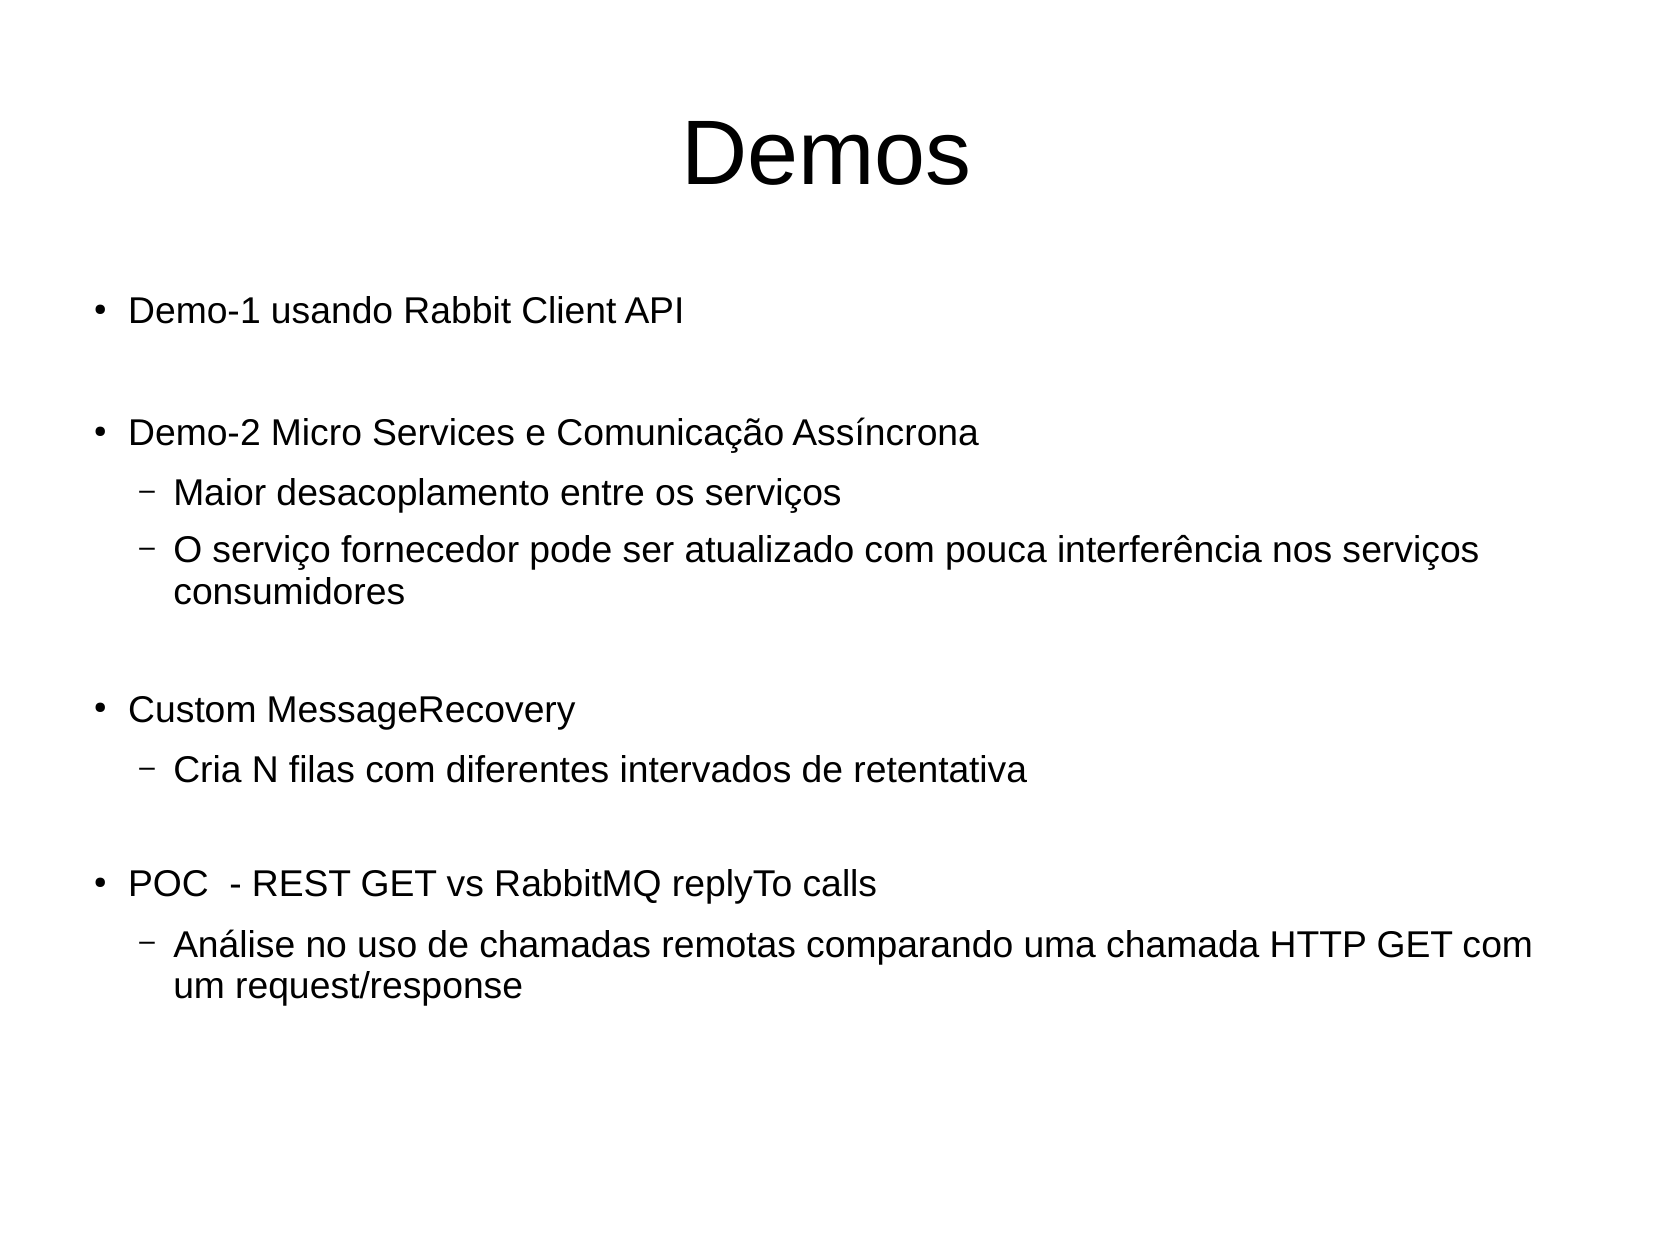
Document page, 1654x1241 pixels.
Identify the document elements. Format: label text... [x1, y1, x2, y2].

title Demos [82, 49, 1571, 257]
list Demo-1 usando Rabbit Client API Demo-2 Micro Services e Comunicação Assíncrona Maior desacoplamento entre os serviços O serviço fornecedor pode ser atualizado com pouca interferência nos serviços consumidores Custom MessageRecovery Cria N filas com diferentes intervados de retentativa POC - REST GET vs RabbitMQ replyTo calls Análise no uso de chamadas remotas comparando uma chamada HTTP GET com um request/response [82, 290, 1571, 1010]
